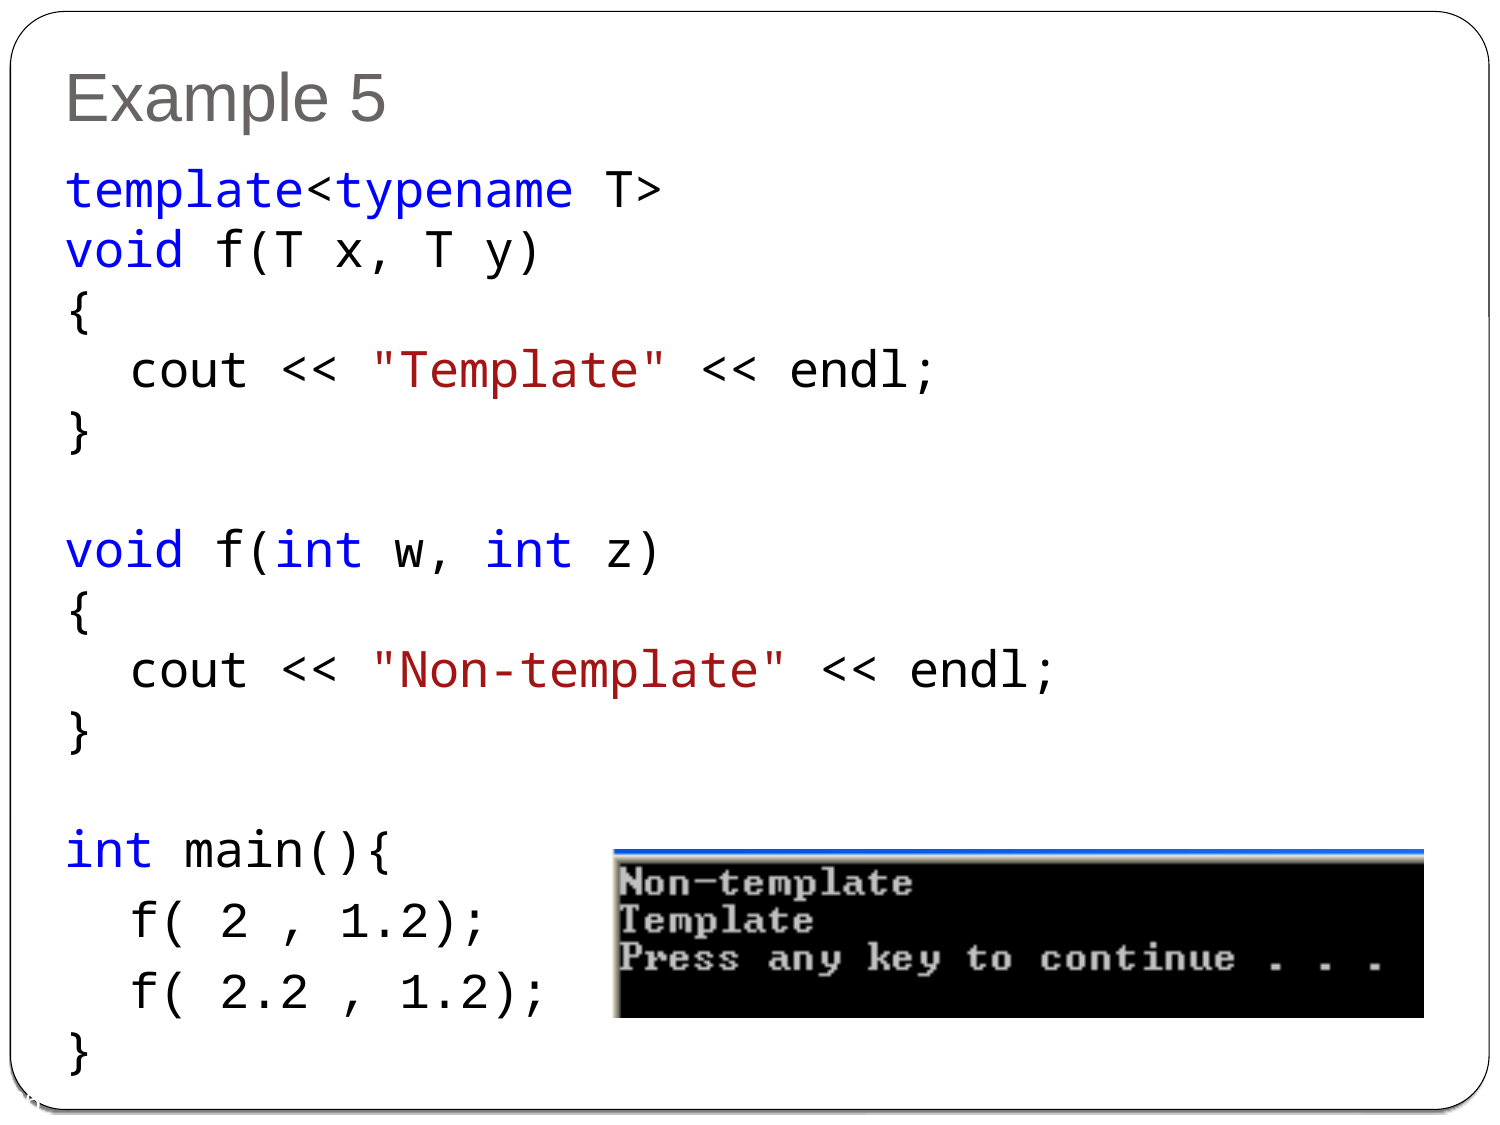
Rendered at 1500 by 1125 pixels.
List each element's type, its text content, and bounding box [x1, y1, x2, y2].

picture [612, 849, 1424, 1018]
title Example 5 [50, 45, 1450, 149]
slide_number <number> [0, 1074, 50, 1125]
list template<typename T> void f(T x, T y) { cout << "Template" << endl; } void f(int w, int z) { cout << "Non-template" << endl; } int main(){ f( 2 , 1.2); f( 2.2 , 1.2); } [50, 149, 1450, 1088]
